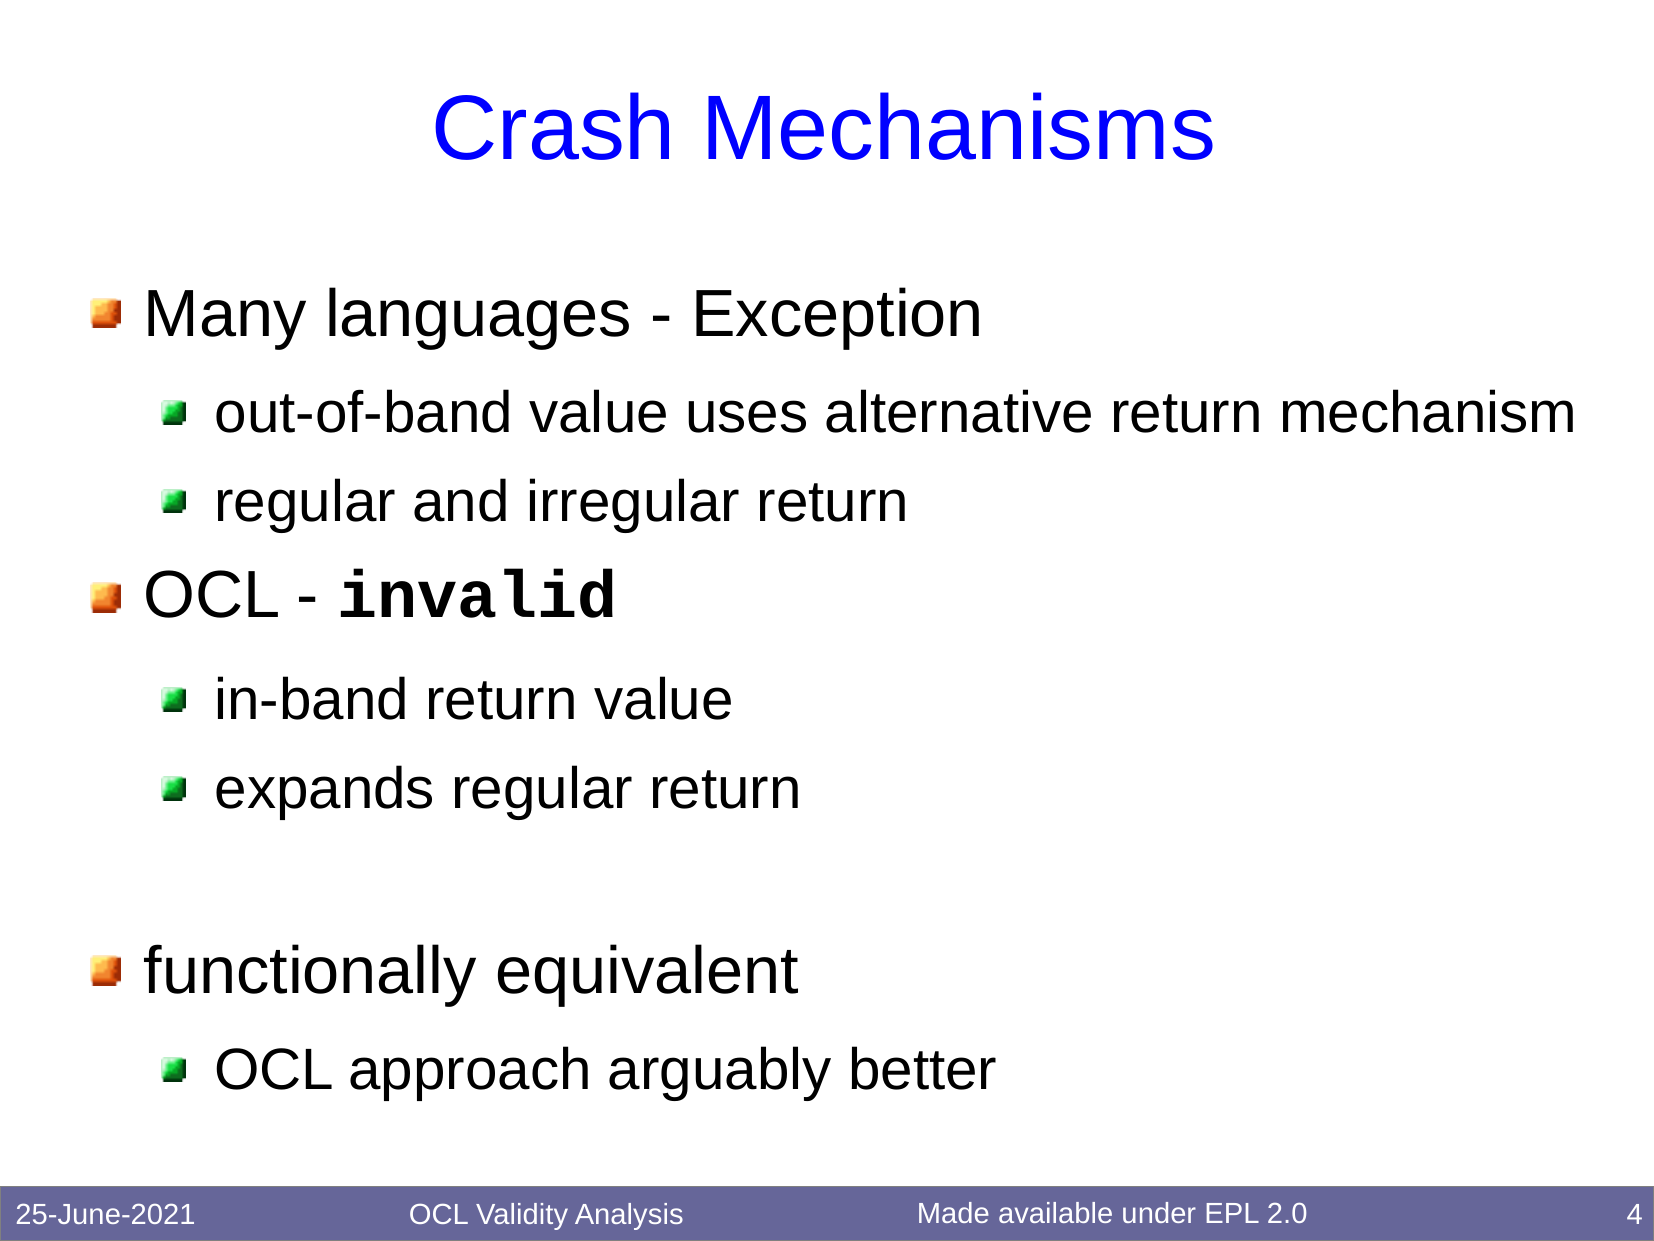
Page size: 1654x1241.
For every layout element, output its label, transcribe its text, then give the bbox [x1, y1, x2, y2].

title Crash Mechanisms [31, 24, 1617, 232]
list Many languages - Exception out-of-band value uses alternative return mechanism regular and irregular return OCL - invalid in-band return value expands regular return functionally equivalent OCL approach arguably better [72, 275, 1625, 1170]
